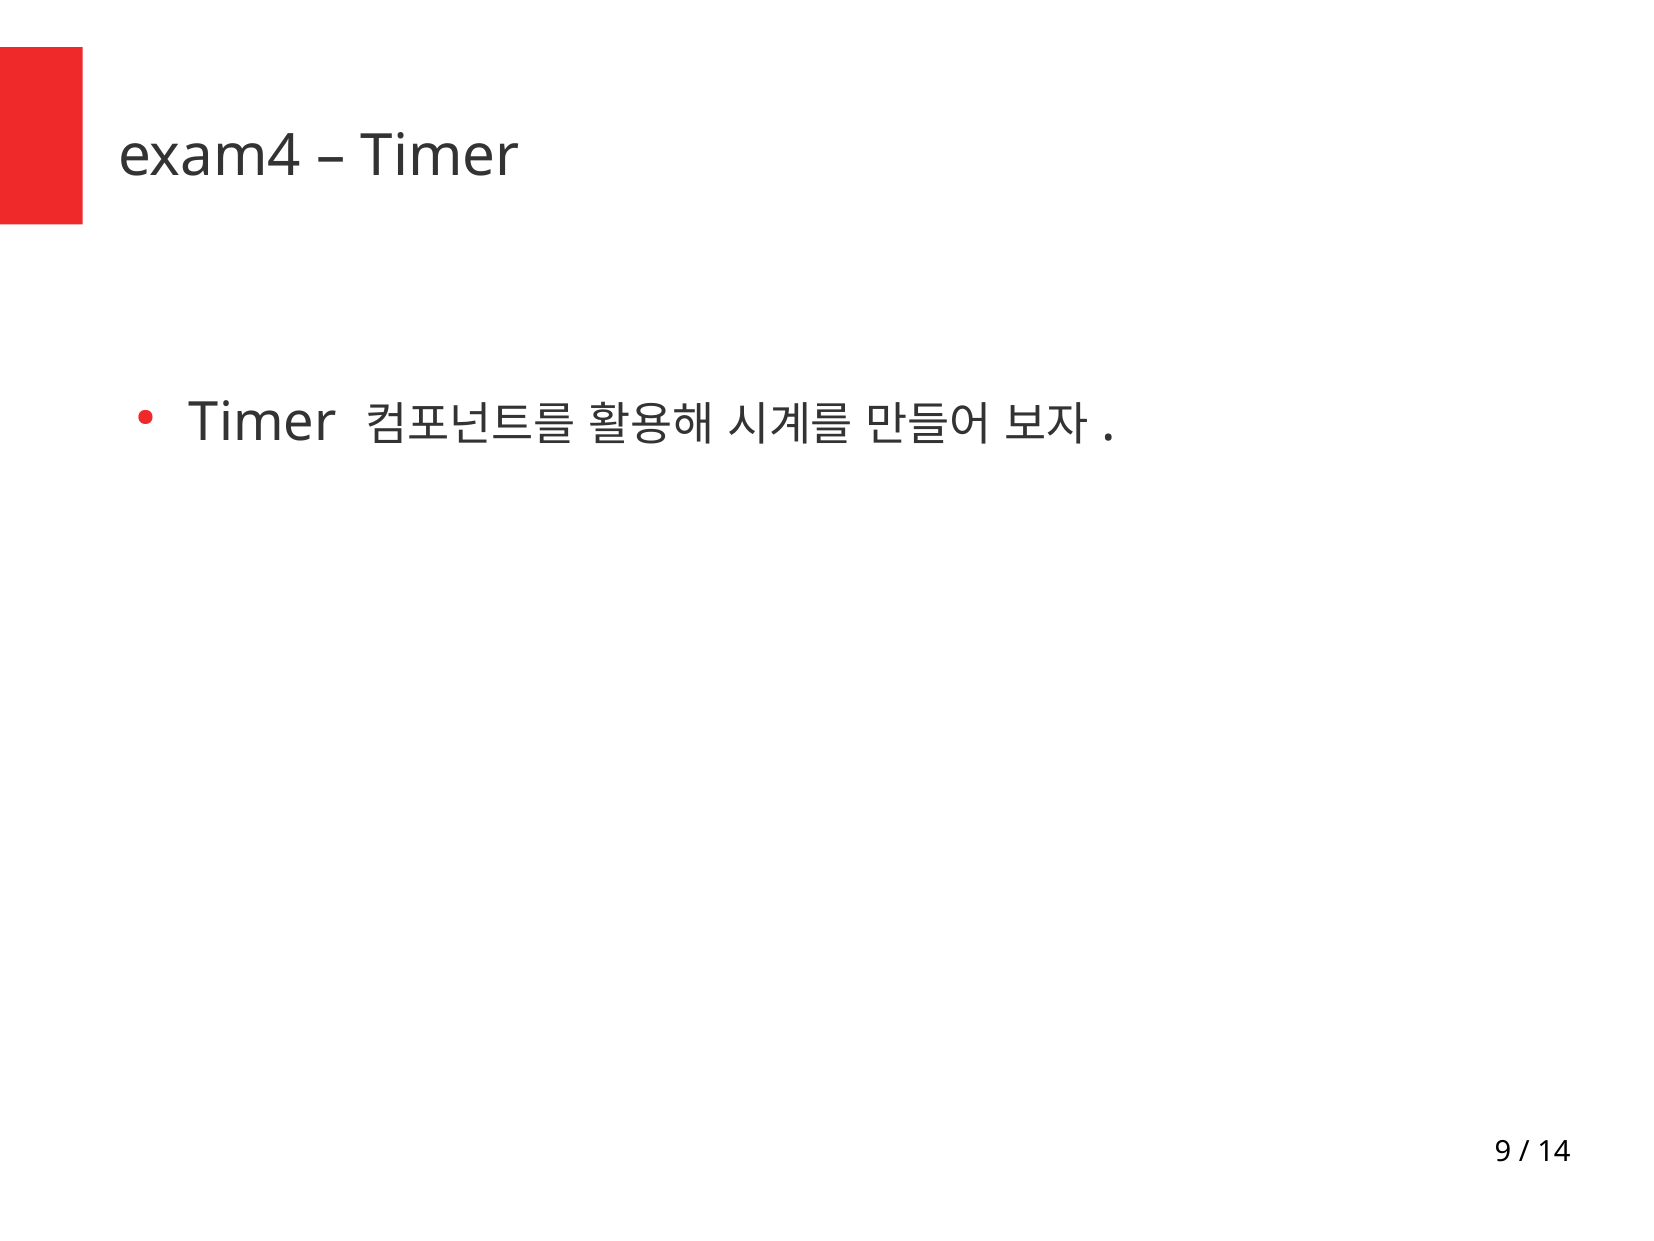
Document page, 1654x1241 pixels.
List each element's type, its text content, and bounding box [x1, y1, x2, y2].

title exam4 – Timer [118, 49, 1571, 257]
list Timer 컴포넌트를 활용해 시계를 만들어 보자. [118, 381, 1536, 1102]
